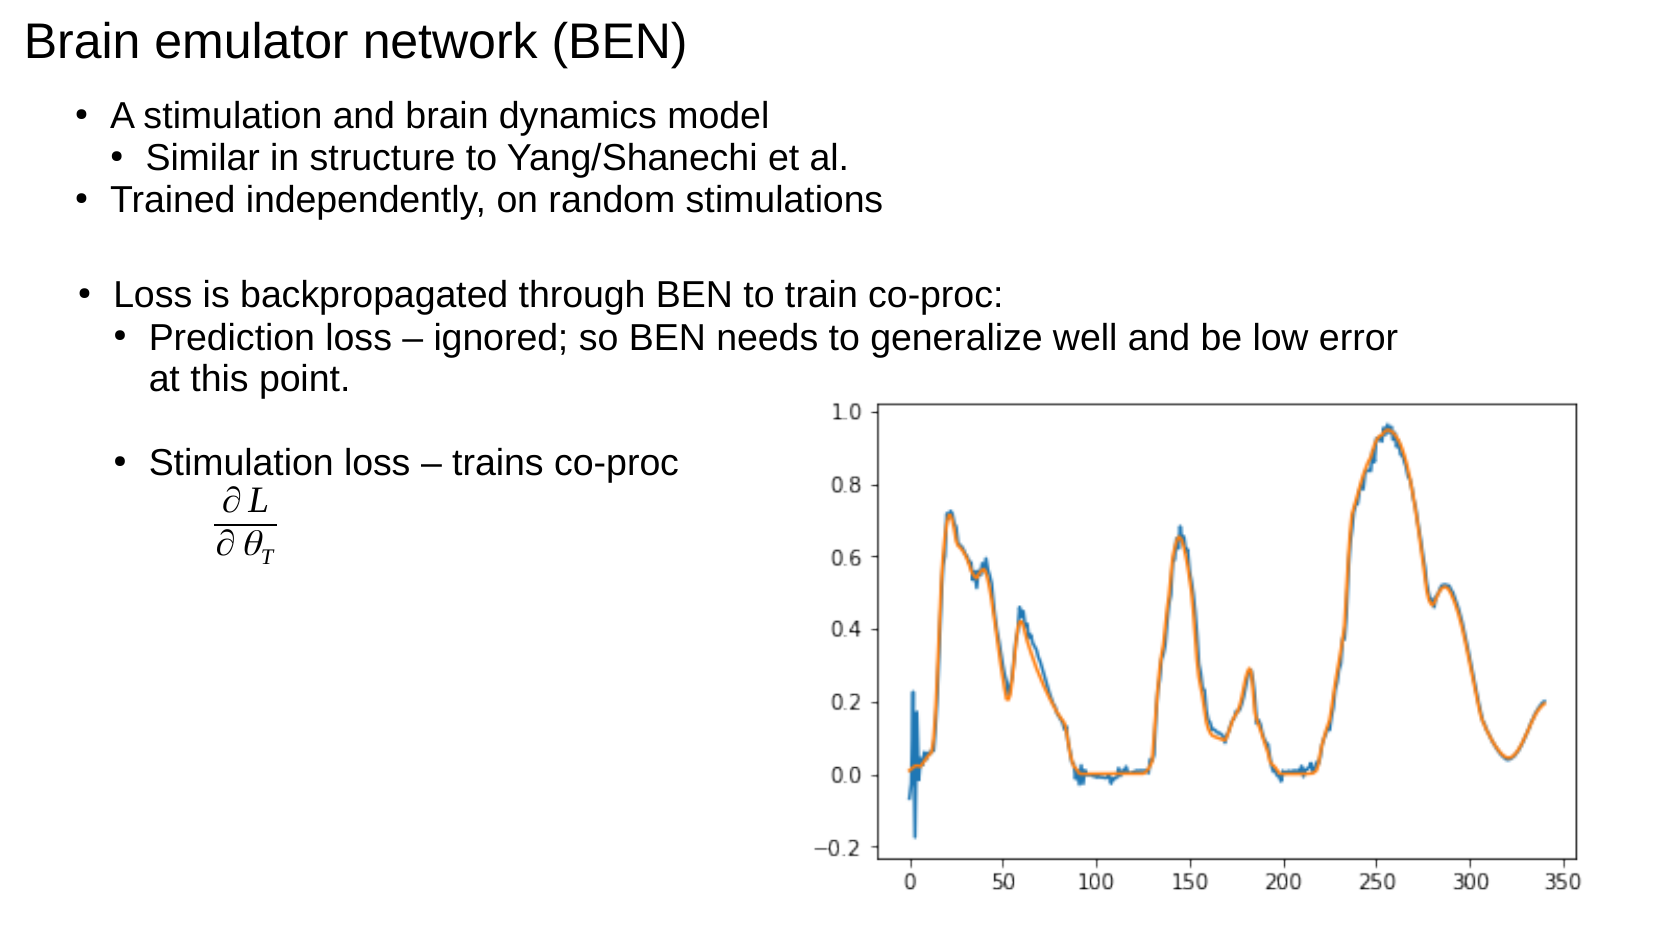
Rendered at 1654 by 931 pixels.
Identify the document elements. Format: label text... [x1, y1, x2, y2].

text_box Loss is backpropagated through BEN to train co-proc: Prediction loss – ignored; so BEN needs to generalize well and be low error at this point. Stimulation loss – trains co-proc [63, 266, 1431, 534]
chart [206, 480, 286, 569]
text_box Brain emulator network (BEN) [9, 6, 703, 77]
text_box A stimulation and brain dynamics model Similar in structure to Yang/Shanechi et al. Trained independently, on random stimulations [60, 87, 899, 229]
picture [798, 389, 1597, 909]
